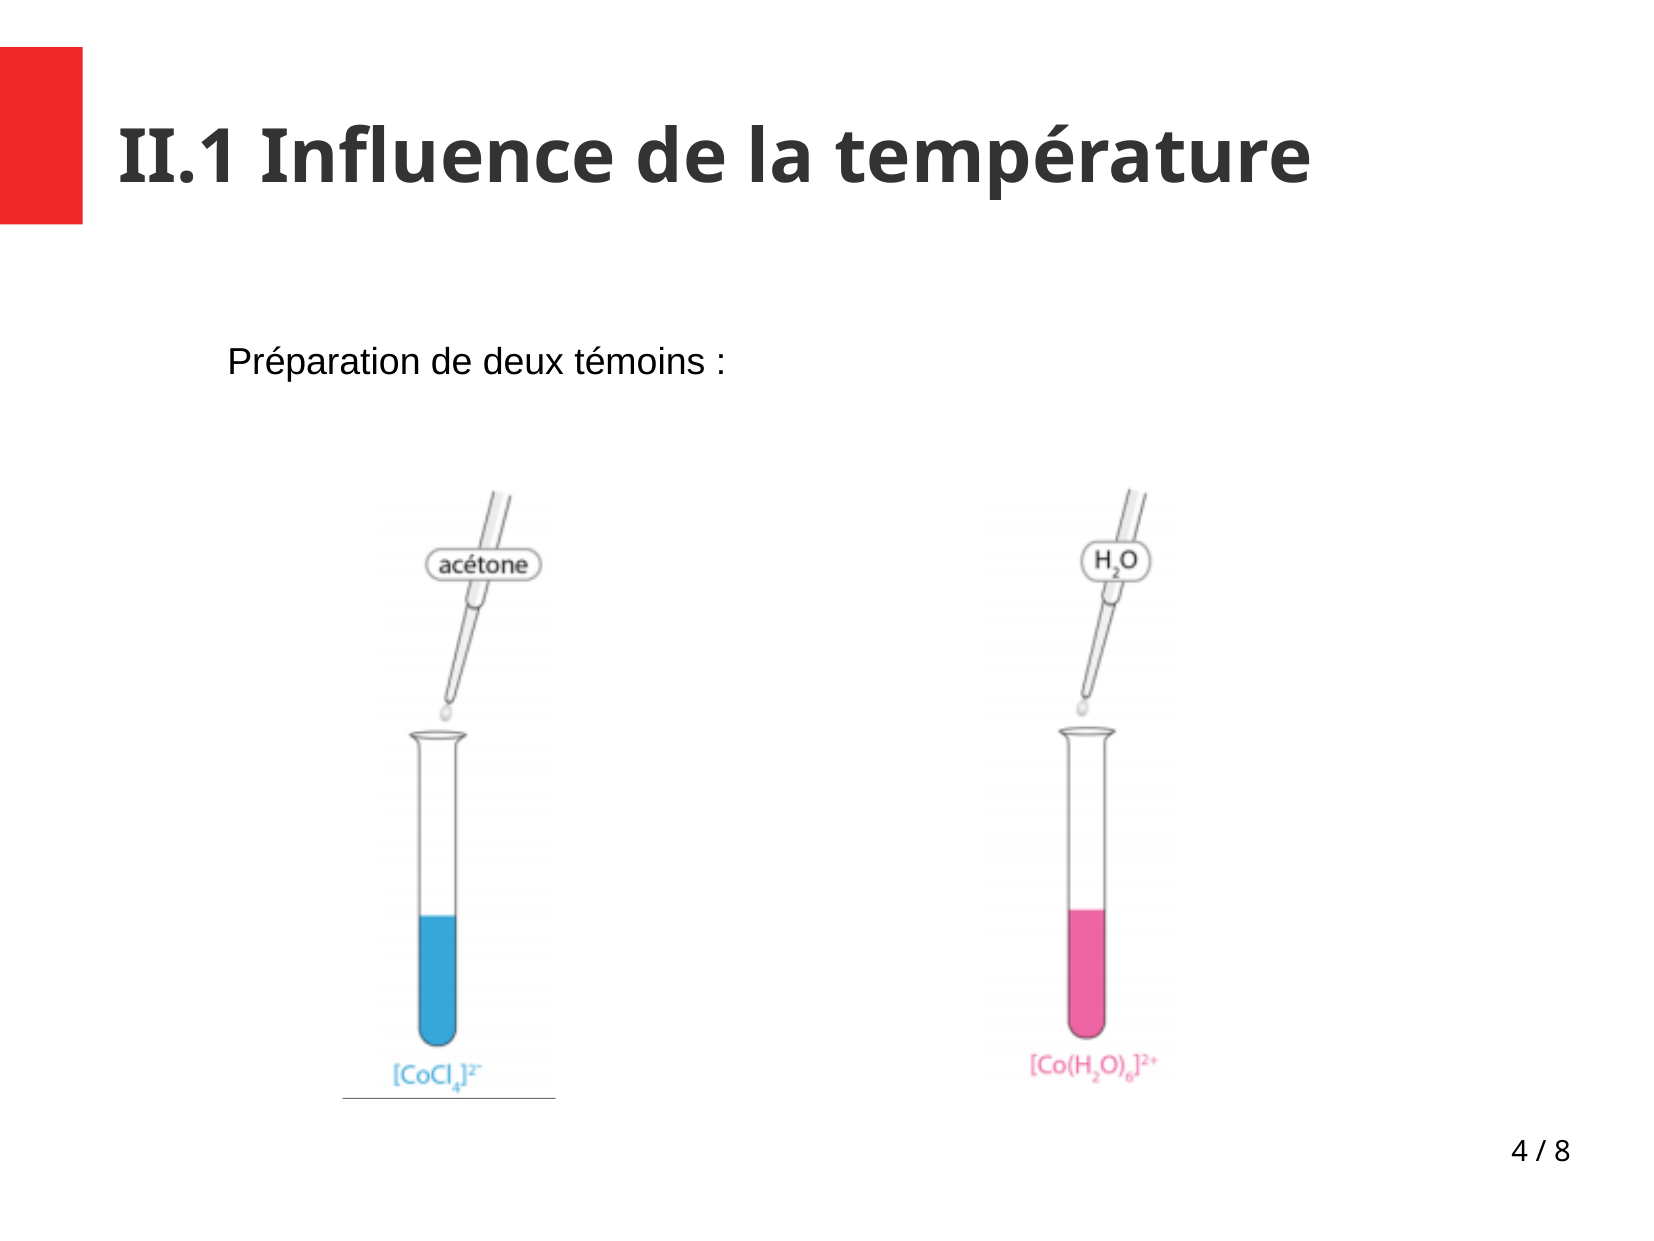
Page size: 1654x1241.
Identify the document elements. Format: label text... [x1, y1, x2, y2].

picture [342, 484, 556, 1099]
title II.1 Influence de la température [118, 49, 1571, 257]
text_box Préparation de deux témoins : [212, 332, 804, 432]
picture [980, 484, 1205, 1092]
